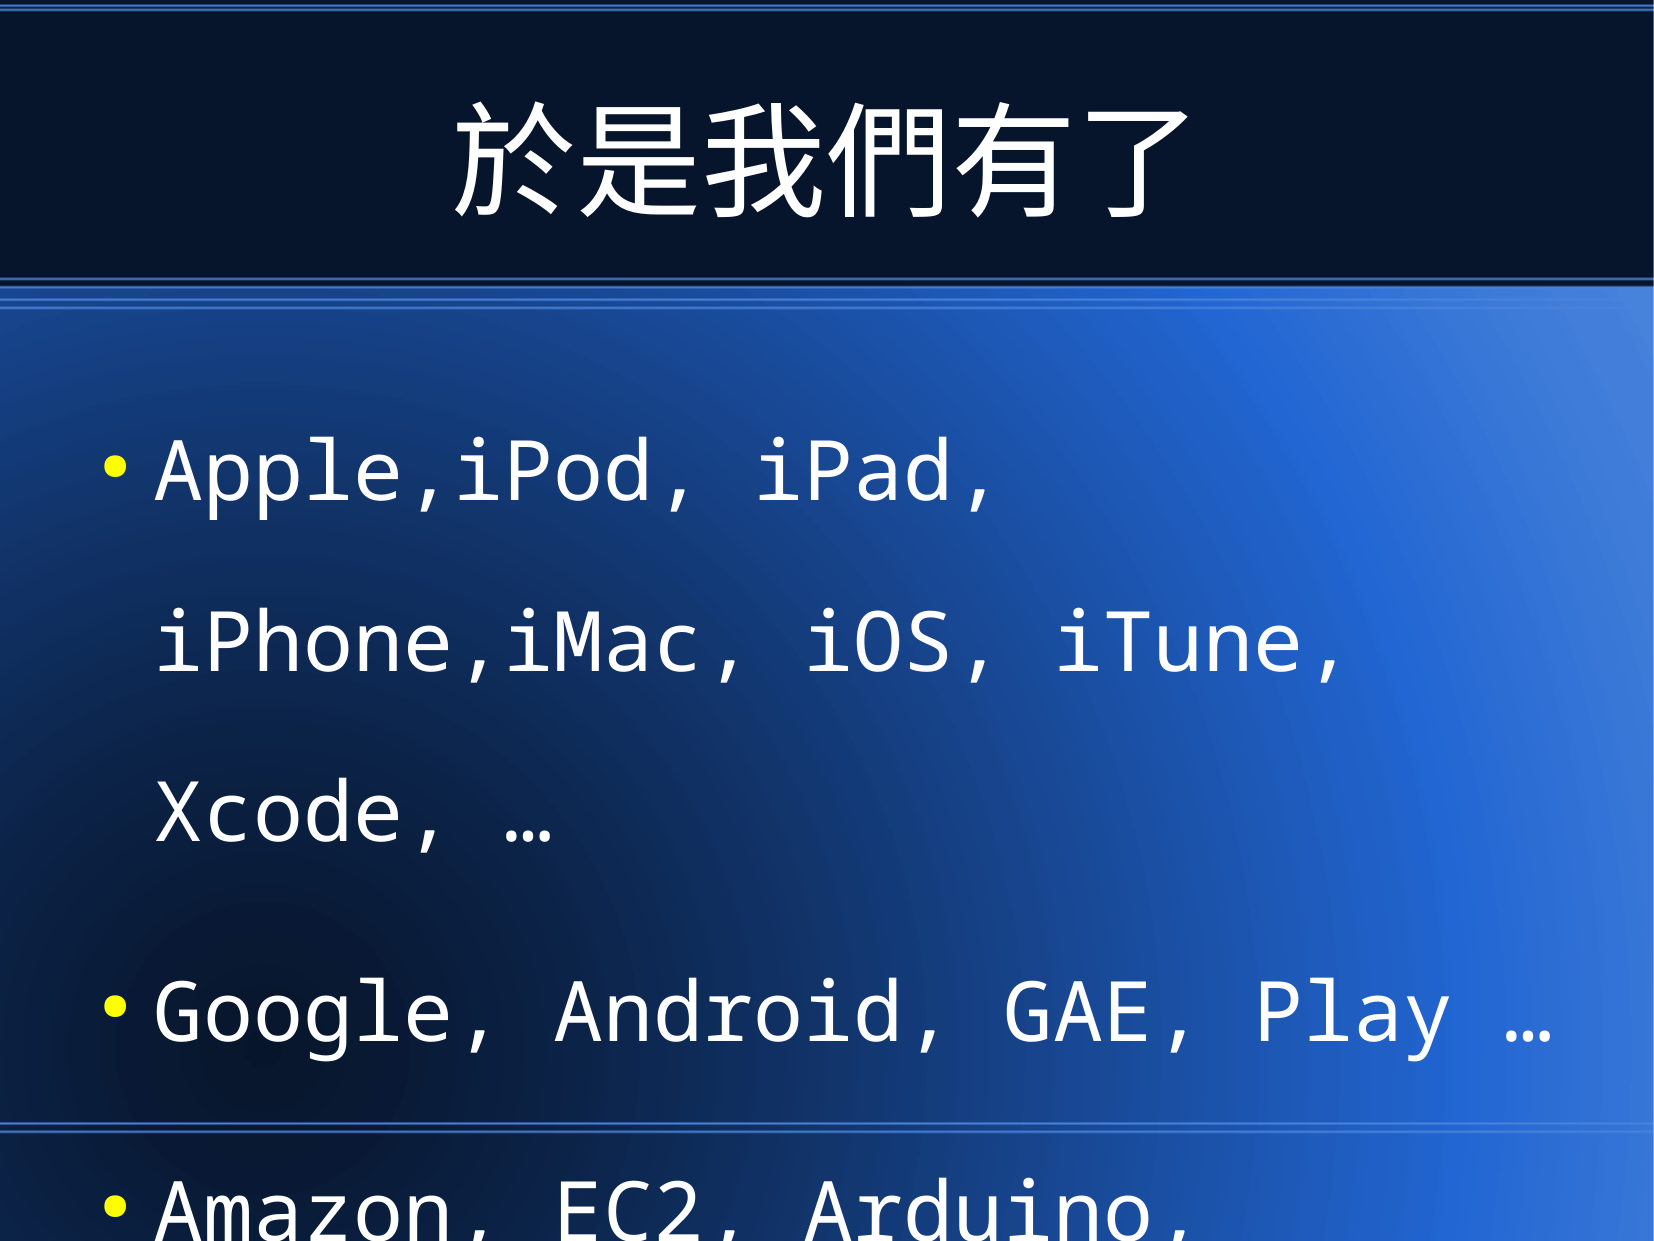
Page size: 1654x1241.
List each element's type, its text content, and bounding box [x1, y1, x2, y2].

picture [0, 0, 1654, 1241]
title 於是我們有了 [82, 49, 1571, 257]
list Apple,iPod, iPad, iPhone,iMac, iOS, iTune, Xcode, … Google, Android, GAE, Play … Amazon, EC2, Arduino, Raspberry Pi, Ruby, Python, Haskell … [82, 355, 1571, 1241]
